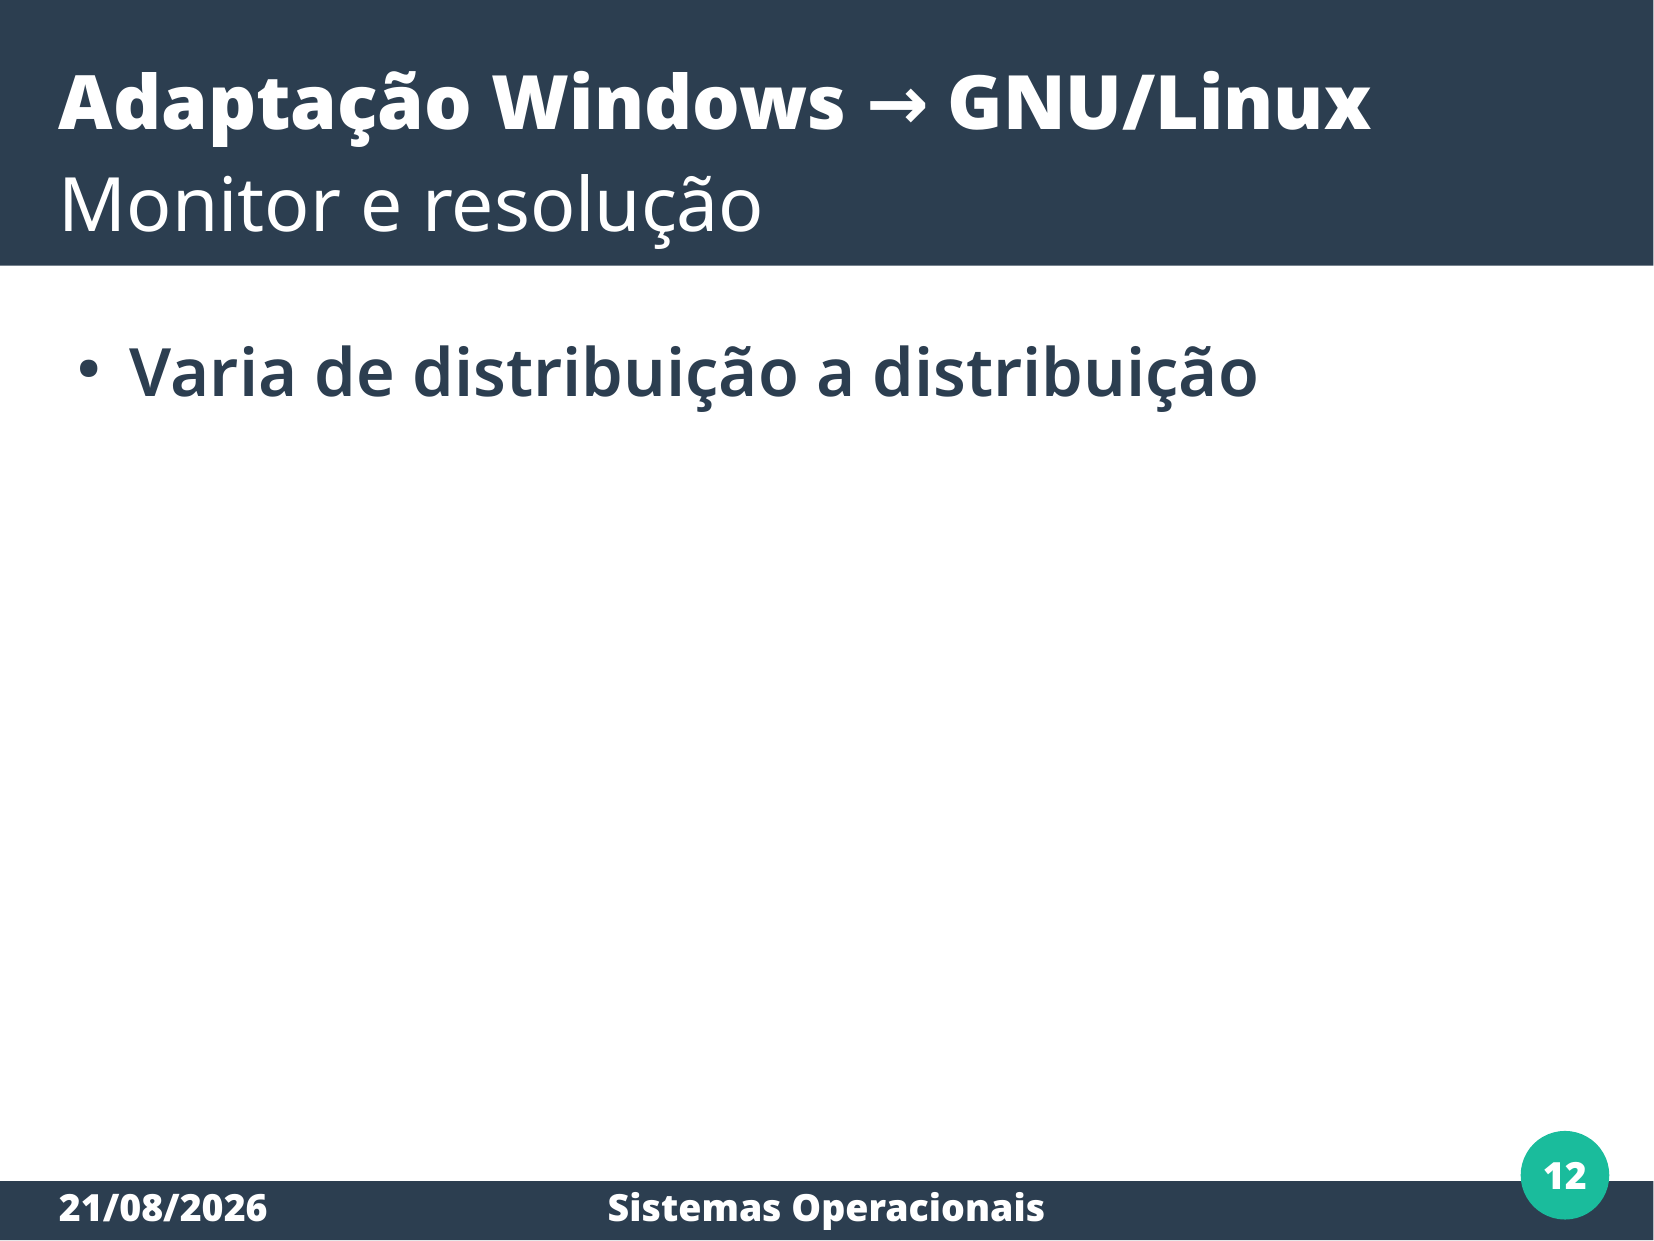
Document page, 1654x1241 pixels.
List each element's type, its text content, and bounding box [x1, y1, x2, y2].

title Adaptação Windows → GNU/Linux Monitor e resolução [59, 49, 1595, 207]
list Varia de distribuição a distribuição [59, 324, 1595, 1152]
